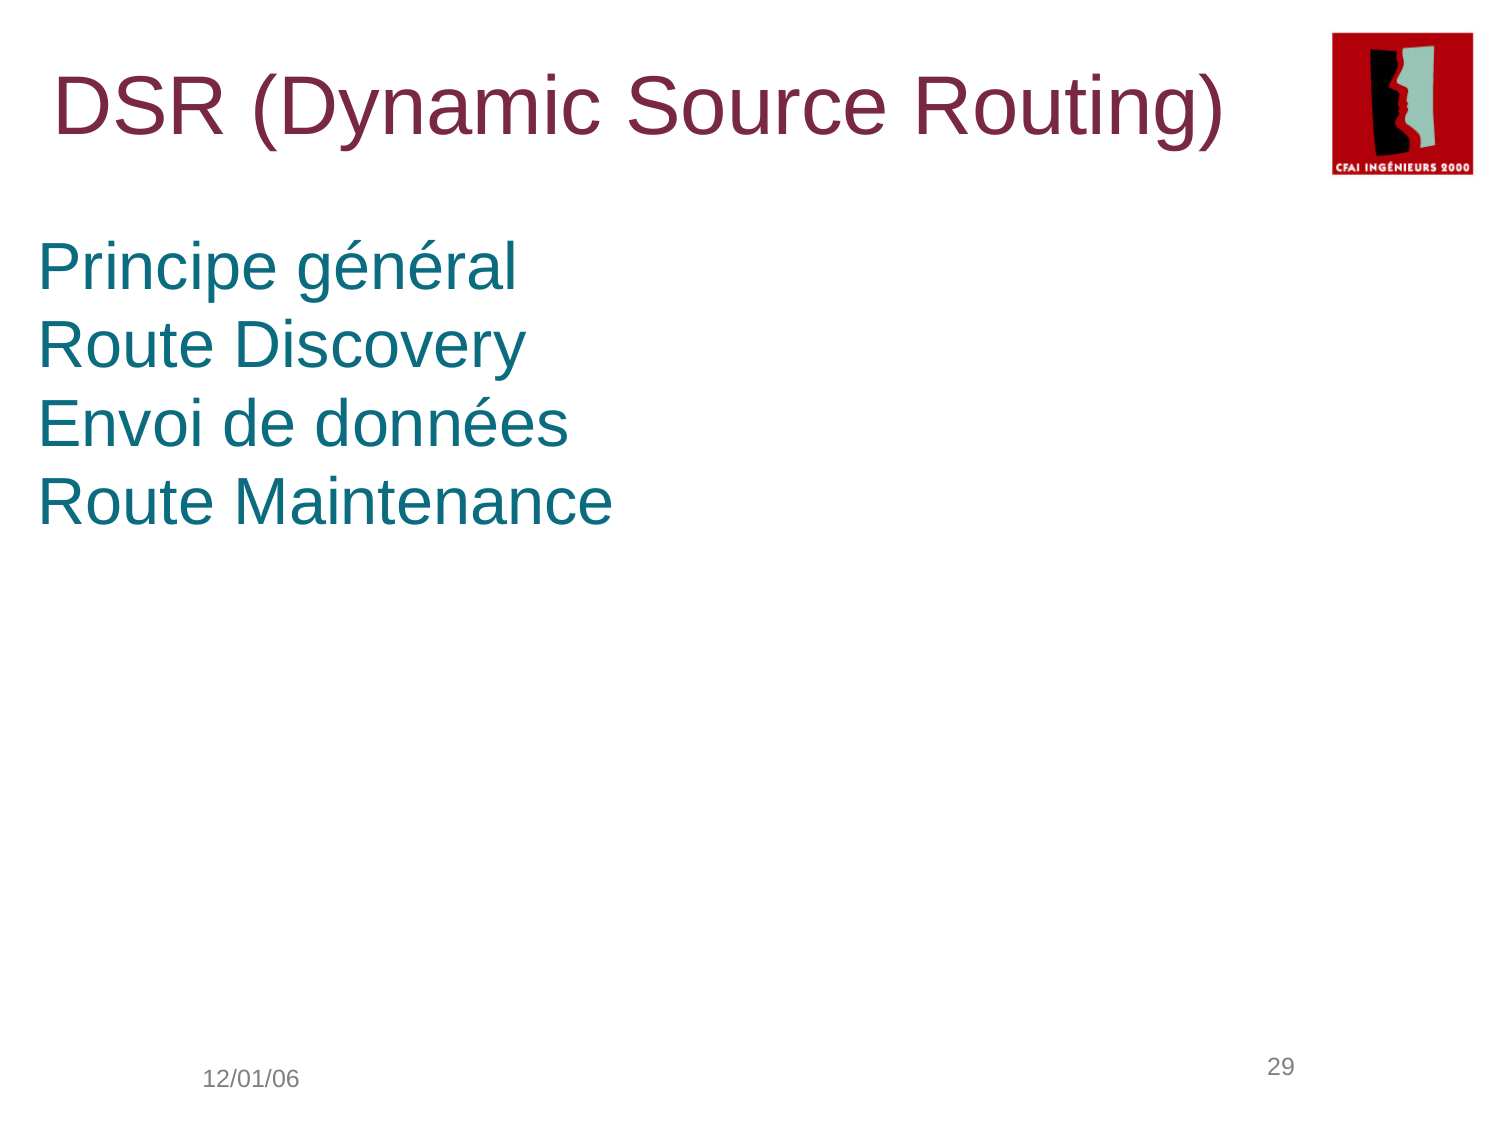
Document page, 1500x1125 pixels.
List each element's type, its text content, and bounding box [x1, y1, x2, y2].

list Principe général Route Discovery Envoi de données Route Maintenance [37, 237, 1463, 888]
picture [1328, 29, 1477, 178]
title DSR (Dynamic Source Routing) [37, 58, 1326, 167]
